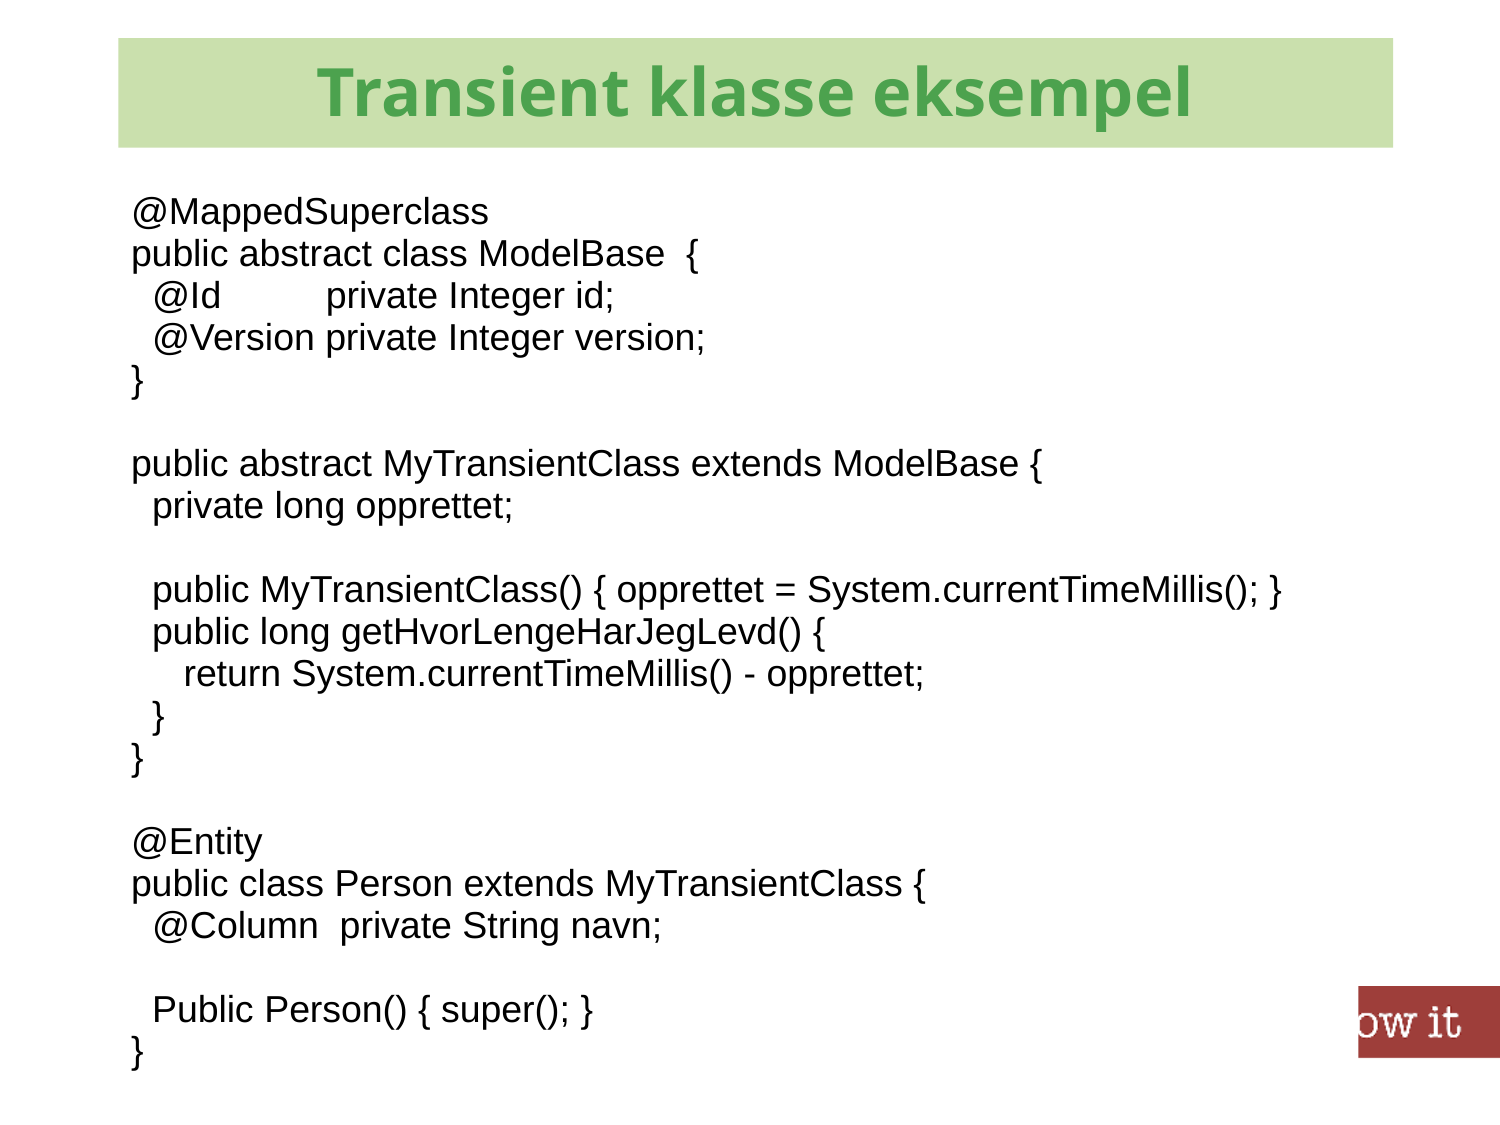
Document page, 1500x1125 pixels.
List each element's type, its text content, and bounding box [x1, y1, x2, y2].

text_box Transient klasse eksempel [118, 38, 1394, 148]
text_box @MappedSuperclass public abstract class ModelBase { @Id private Integer id; @Version private Integer version; } public abstract MyTransientClass extends ModelBase { private long opprettet; public MyTransientClass() { opprettet = System.currentTimeMillis(); } public long getHvorLengeHarJegLevd() { return System.currentTimeMillis() - opprettet; } } @Entity public class Person extends MyTransientClass { @Column private String navn; Public Person() { super(); } } [116, 182, 1359, 1081]
picture [1359, 986, 1500, 1058]
